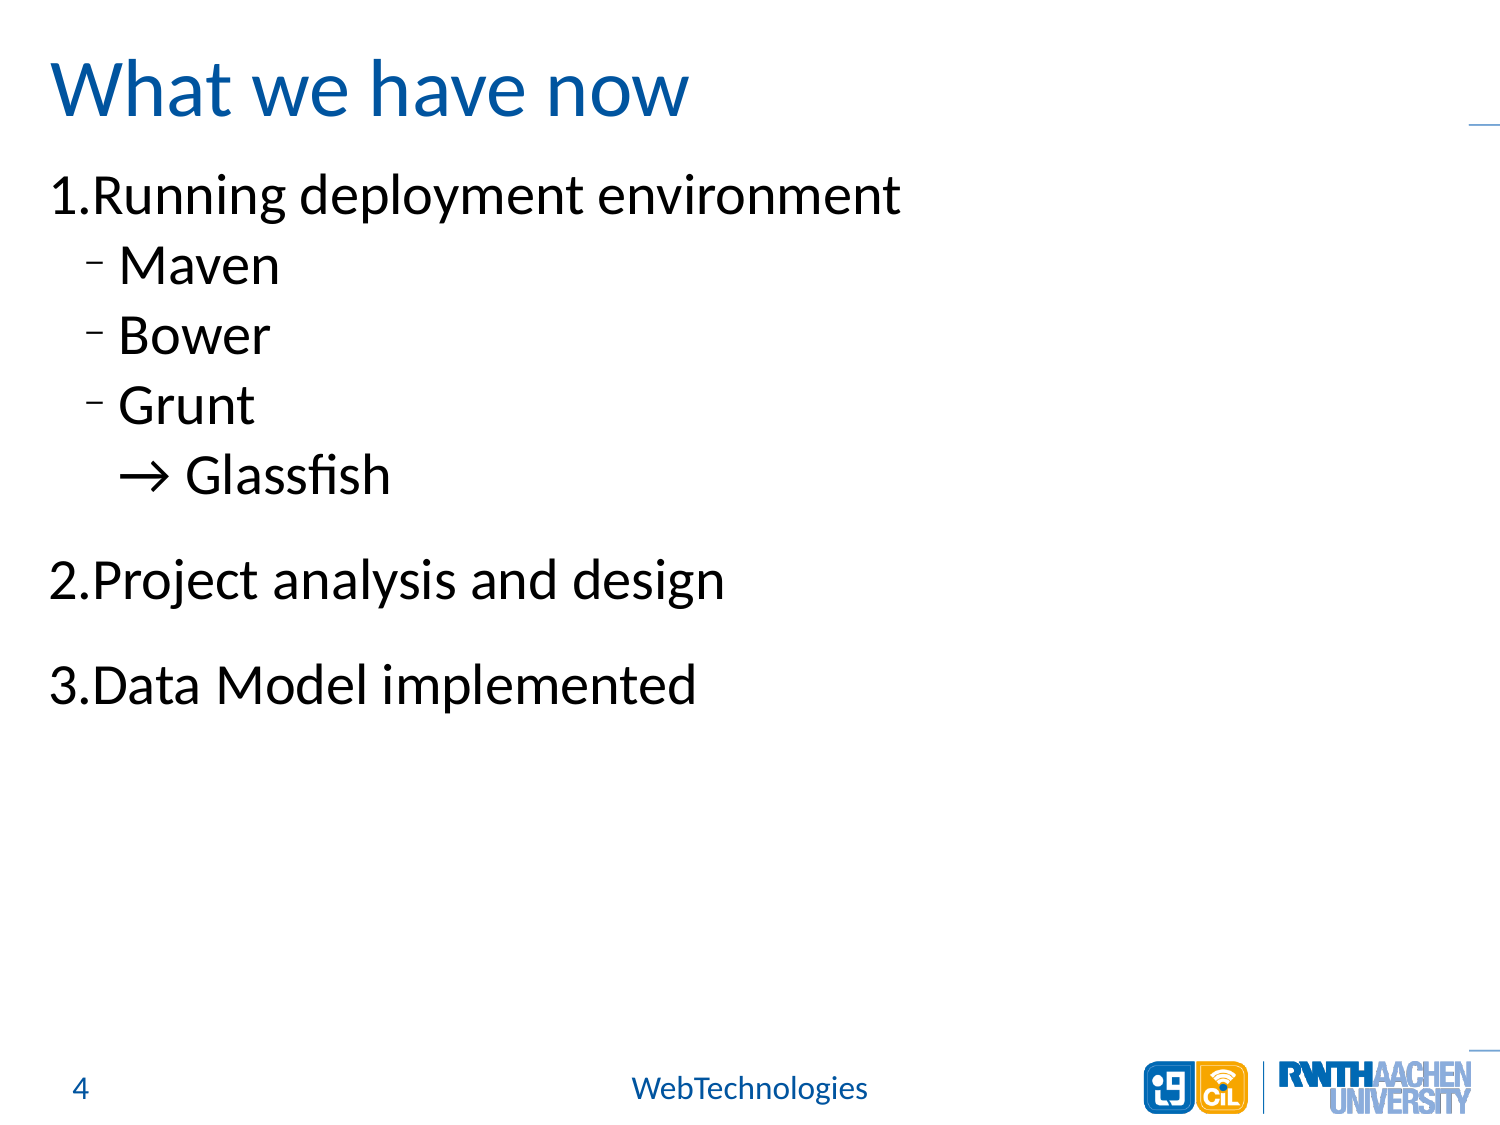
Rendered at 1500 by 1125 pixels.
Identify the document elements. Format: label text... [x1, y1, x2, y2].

text_box <Foliennummer> [57, 1058, 136, 1119]
text_box What we have now [35, 42, 1469, 125]
picture [1143, 1061, 1471, 1114]
text_box WebTechnologies [366, 1058, 1134, 1119]
text_box Running deployment environment Maven Bower Grunt → Glassfish Project analysis and design Data Model implemented [33, 149, 1469, 1035]
